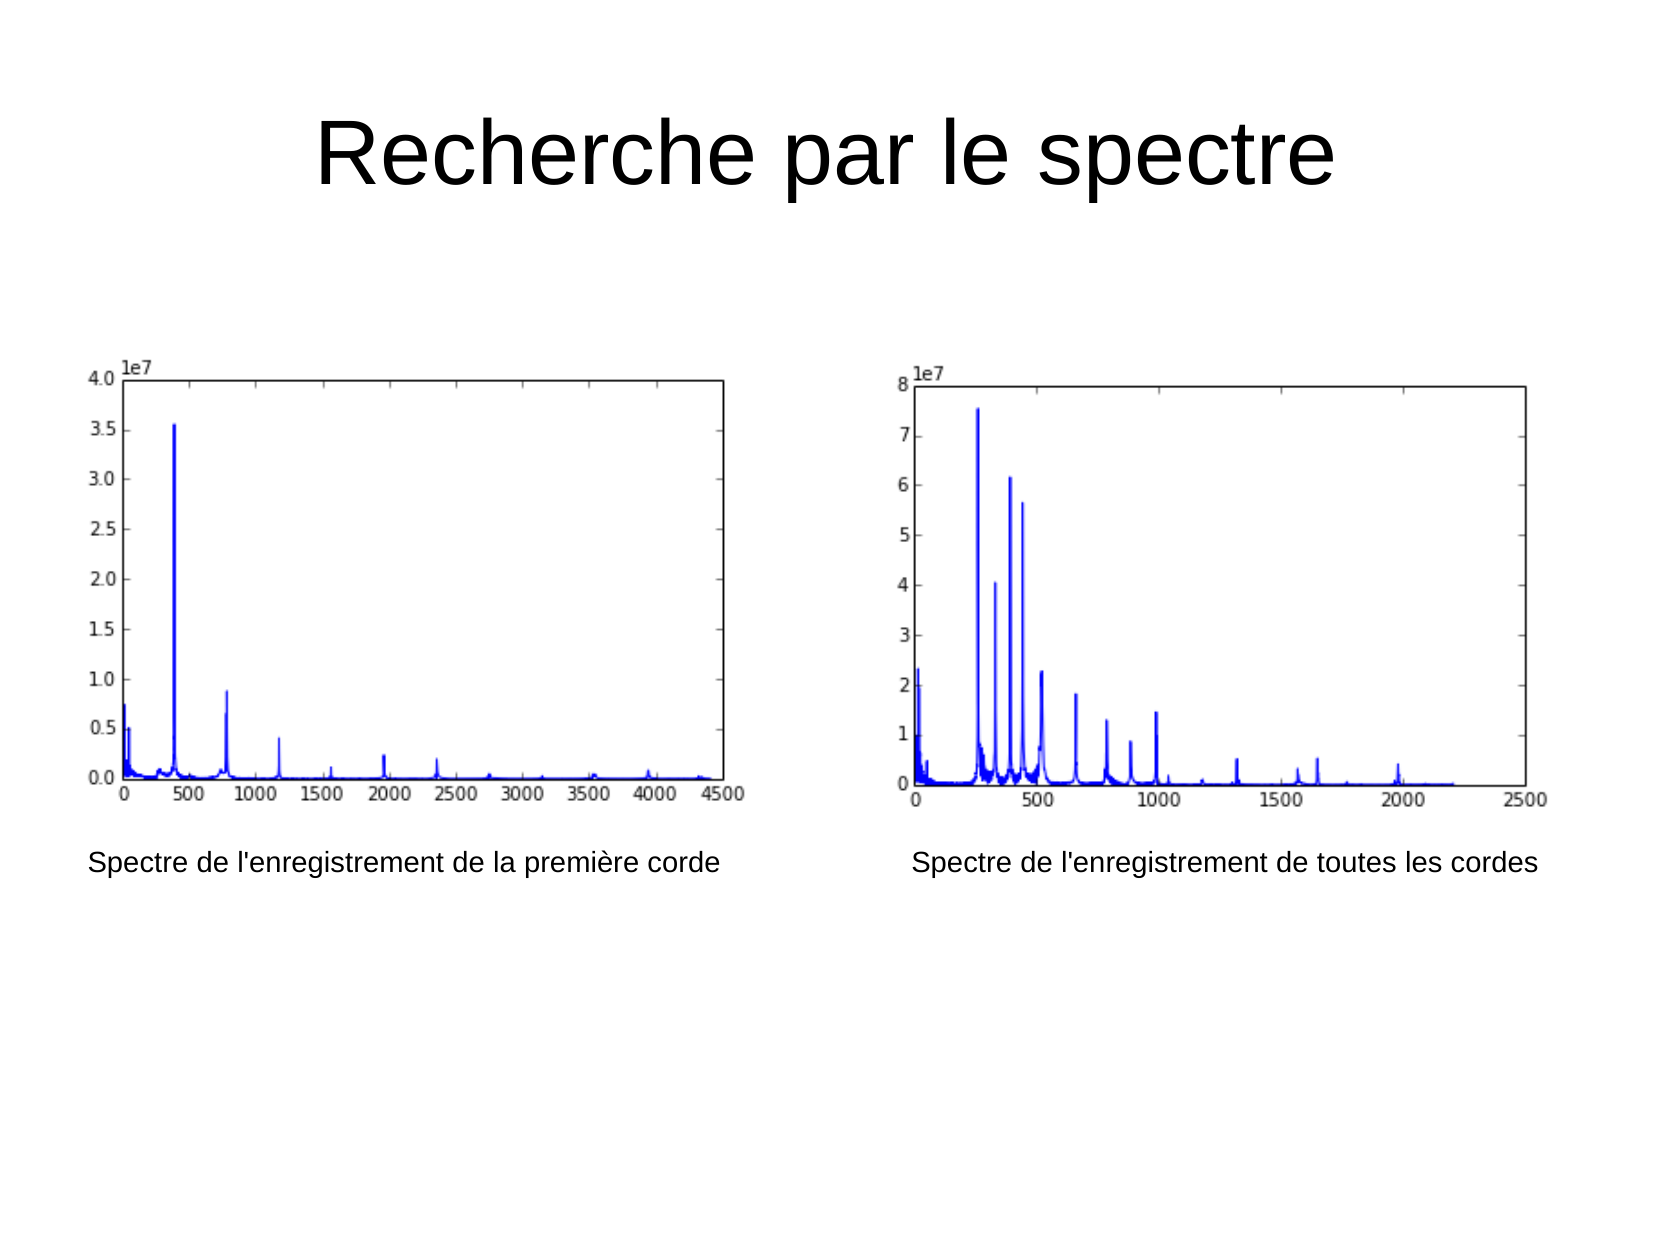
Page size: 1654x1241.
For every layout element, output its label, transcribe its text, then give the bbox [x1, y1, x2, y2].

picture [76, 348, 757, 817]
picture [885, 354, 1560, 823]
text_box Spectre de l'enregistrement de la première corde [64, 838, 745, 886]
title Recherche par le spectre [82, 49, 1571, 257]
text_box Spectre de l'enregistrement de toutes les cordes [885, 838, 1565, 887]
